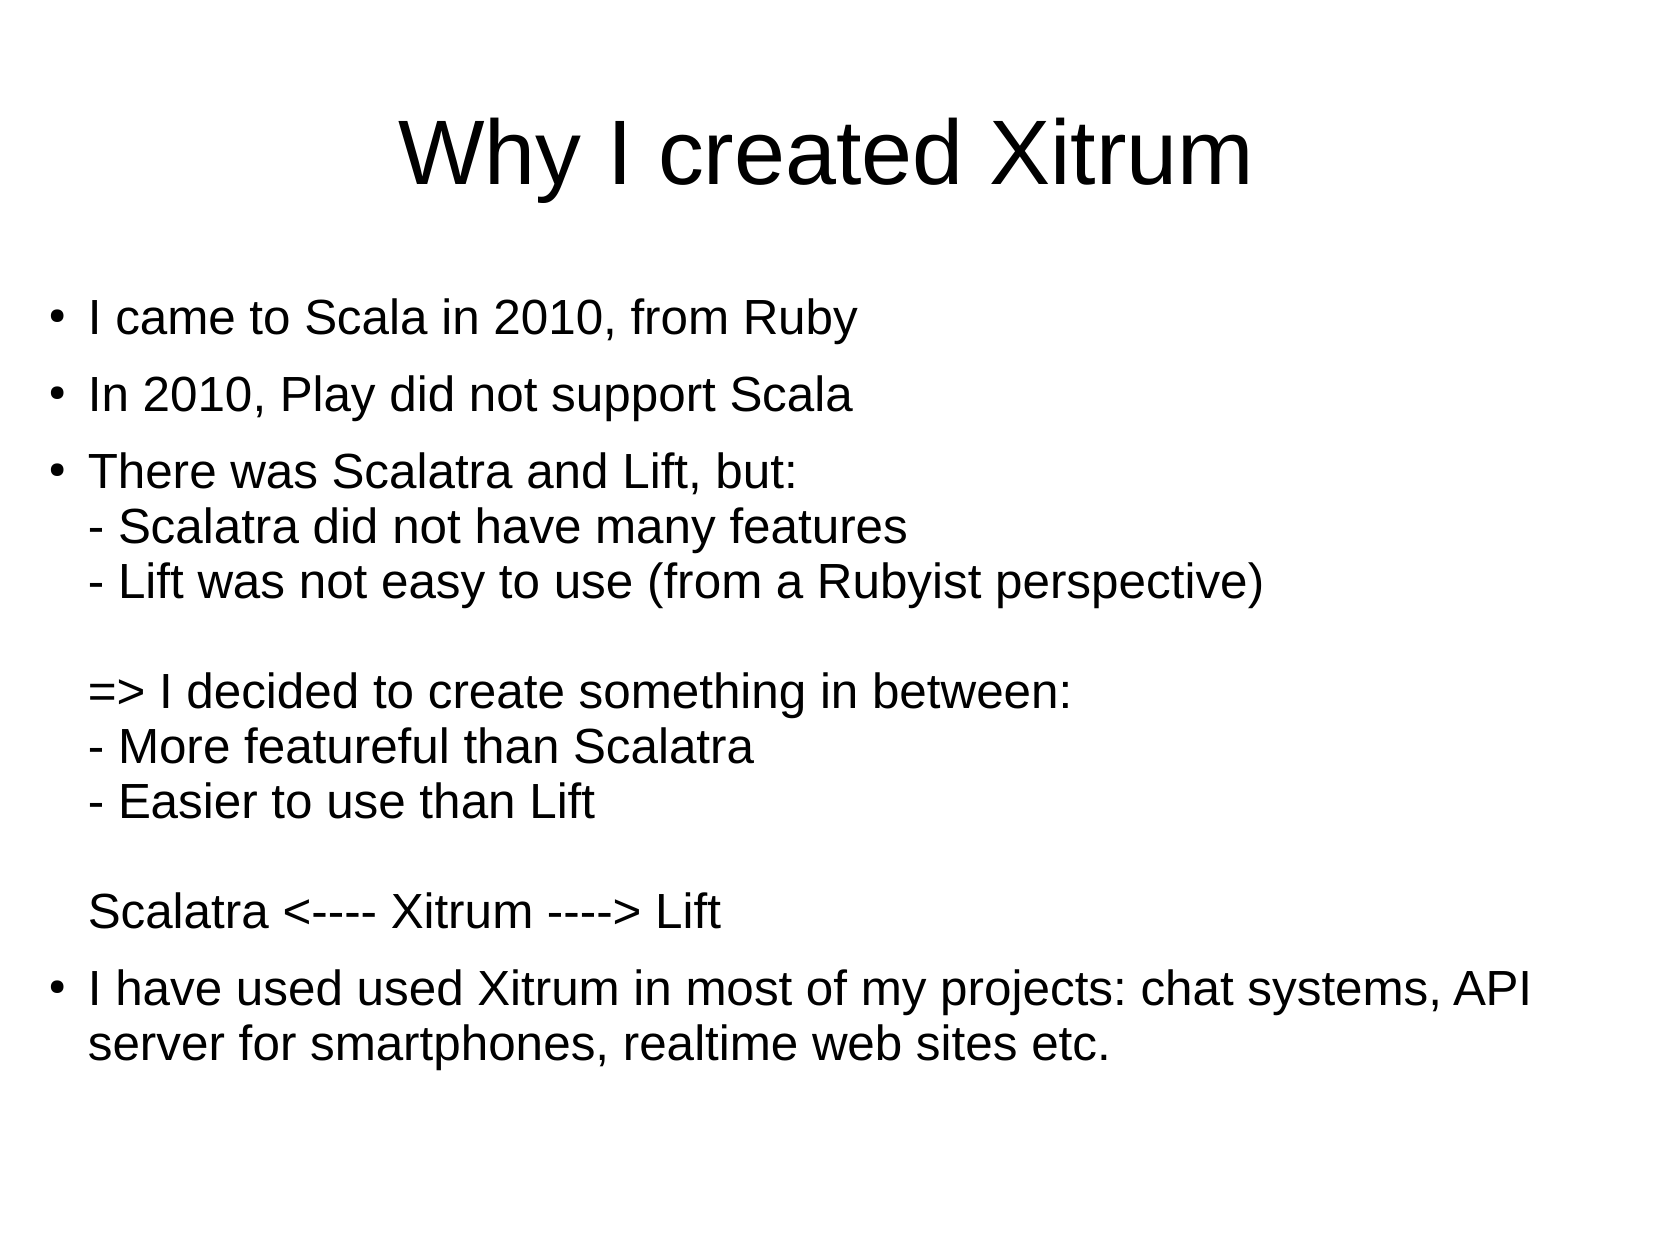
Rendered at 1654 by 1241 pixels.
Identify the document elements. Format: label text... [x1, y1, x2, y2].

title Why I created Xitrum [82, 49, 1571, 257]
list I came to Scala in 2010, from Ruby In 2010, Play did not support Scala There was Scalatra and Lift, but: - Scalatra did not have many features - Lift was not easy to use (from a Rubyist perspective) => I decided to create something in between: - More featureful than Scalatra - Easier to use than Lift Scalatra <---- Xitrum ----> Lift I have used used Xitrum in most of my projects: chat systems, API server for smartphones, realtime web sites etc. [35, 290, 1634, 1081]
